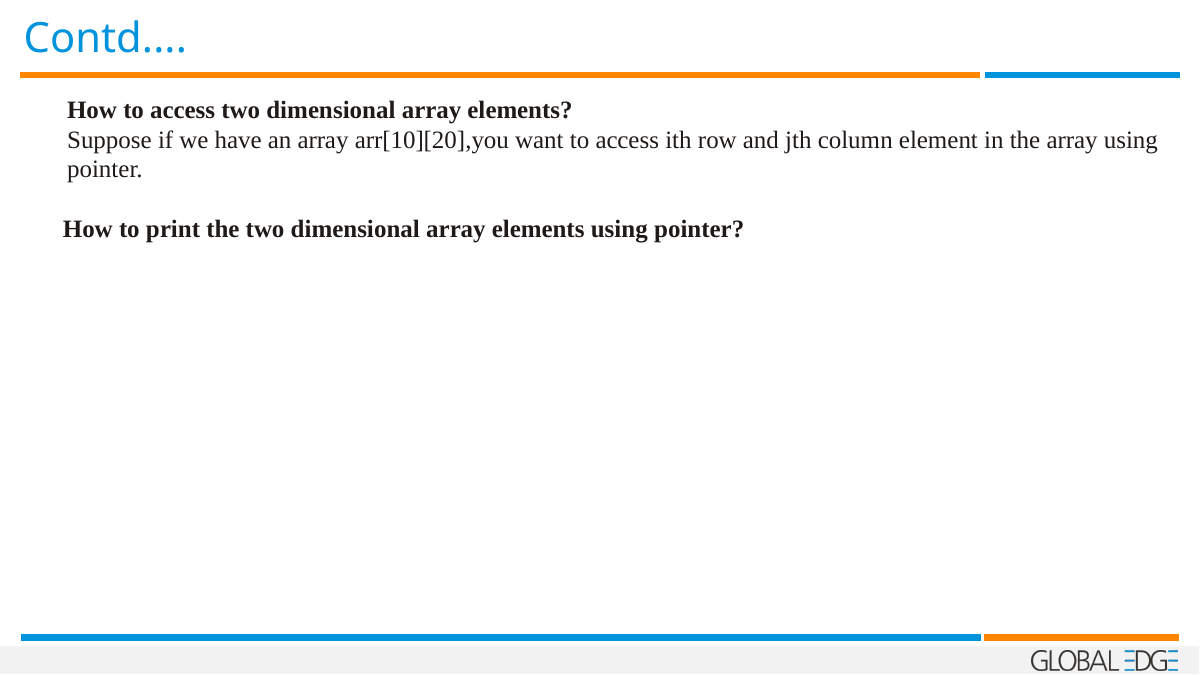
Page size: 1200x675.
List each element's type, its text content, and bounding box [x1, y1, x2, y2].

text_box How to access two dimensional array elements? Suppose if we have an array arr[10][20],you want to access ith row and jth column element in the array using pointer. How to print the two dimensional array elements using pointer? [20, 87, 1178, 627]
text_box Contd.... [12, 9, 1087, 62]
picture [1031, 650, 1178, 671]
